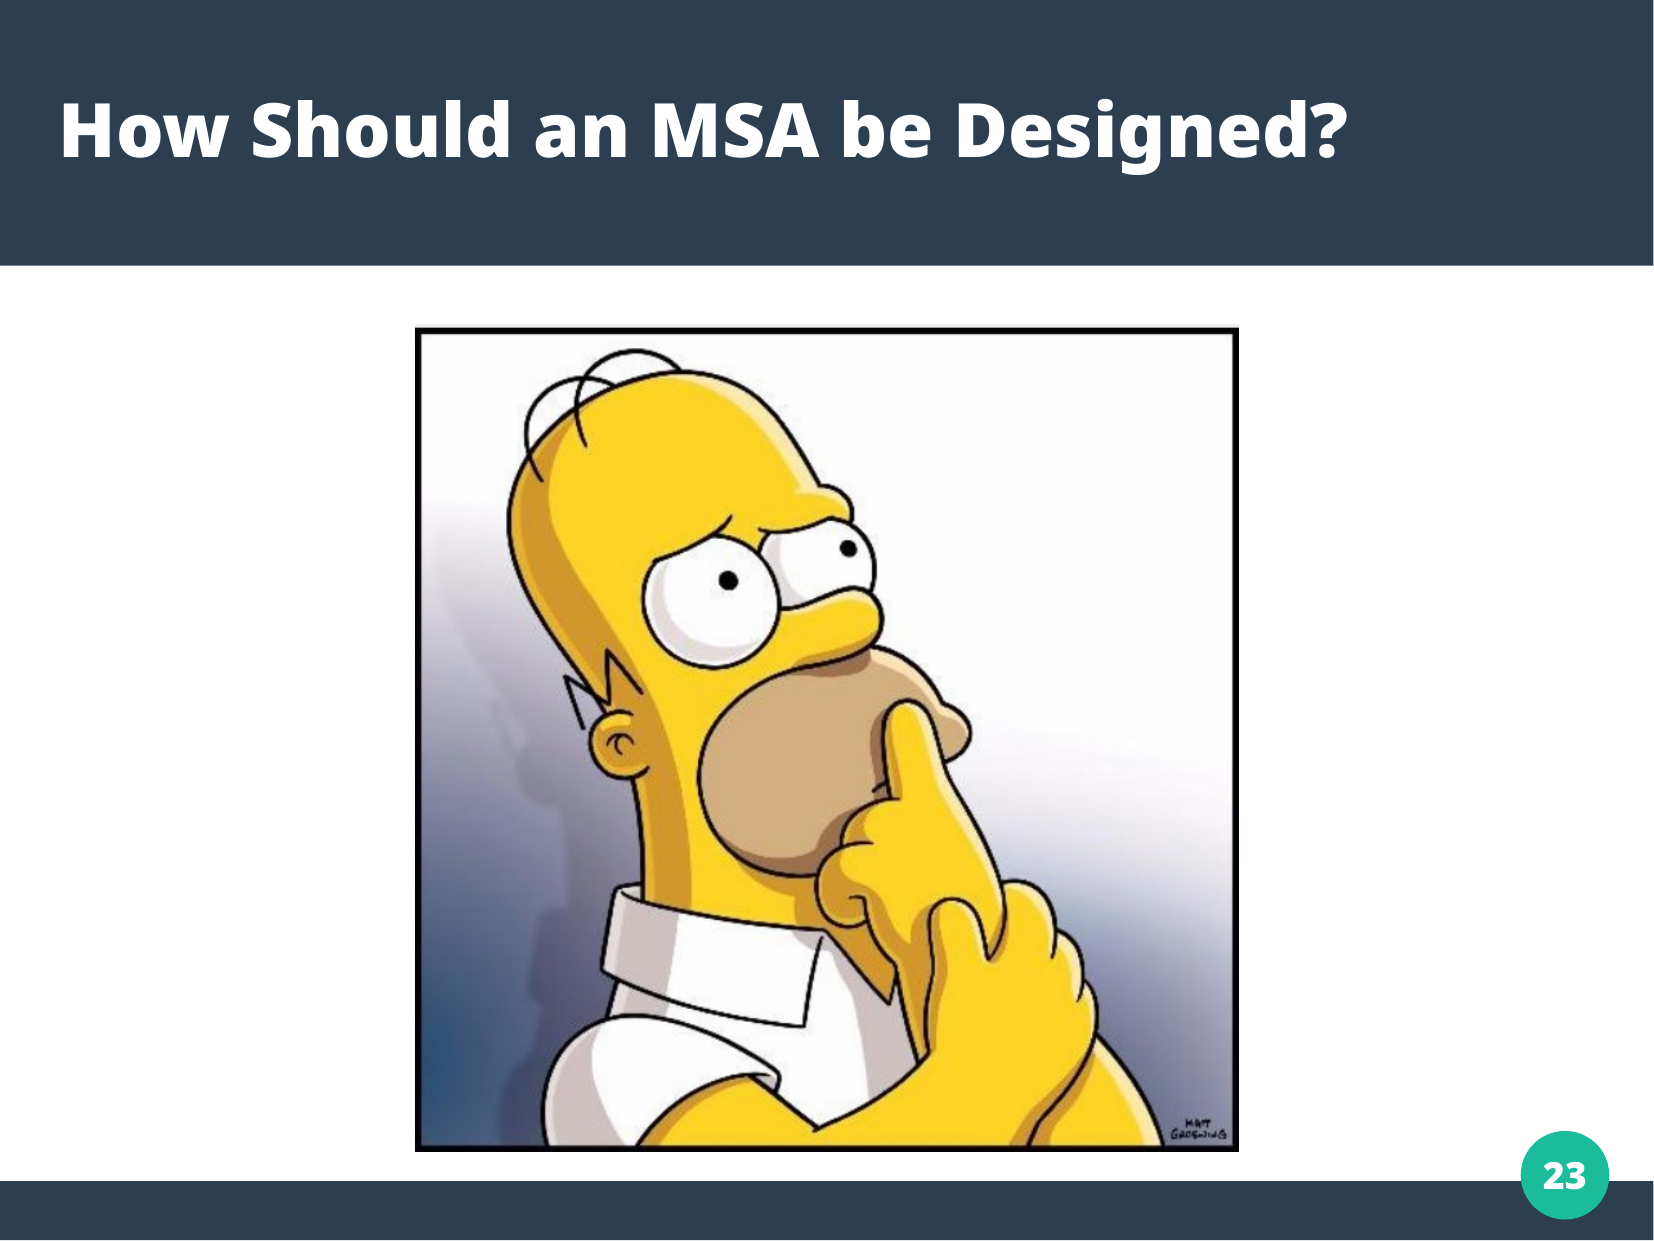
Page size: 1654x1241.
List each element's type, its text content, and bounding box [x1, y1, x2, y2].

picture [415, 324, 1239, 1152]
title How Should an MSA be Designed? [59, 49, 1595, 207]
